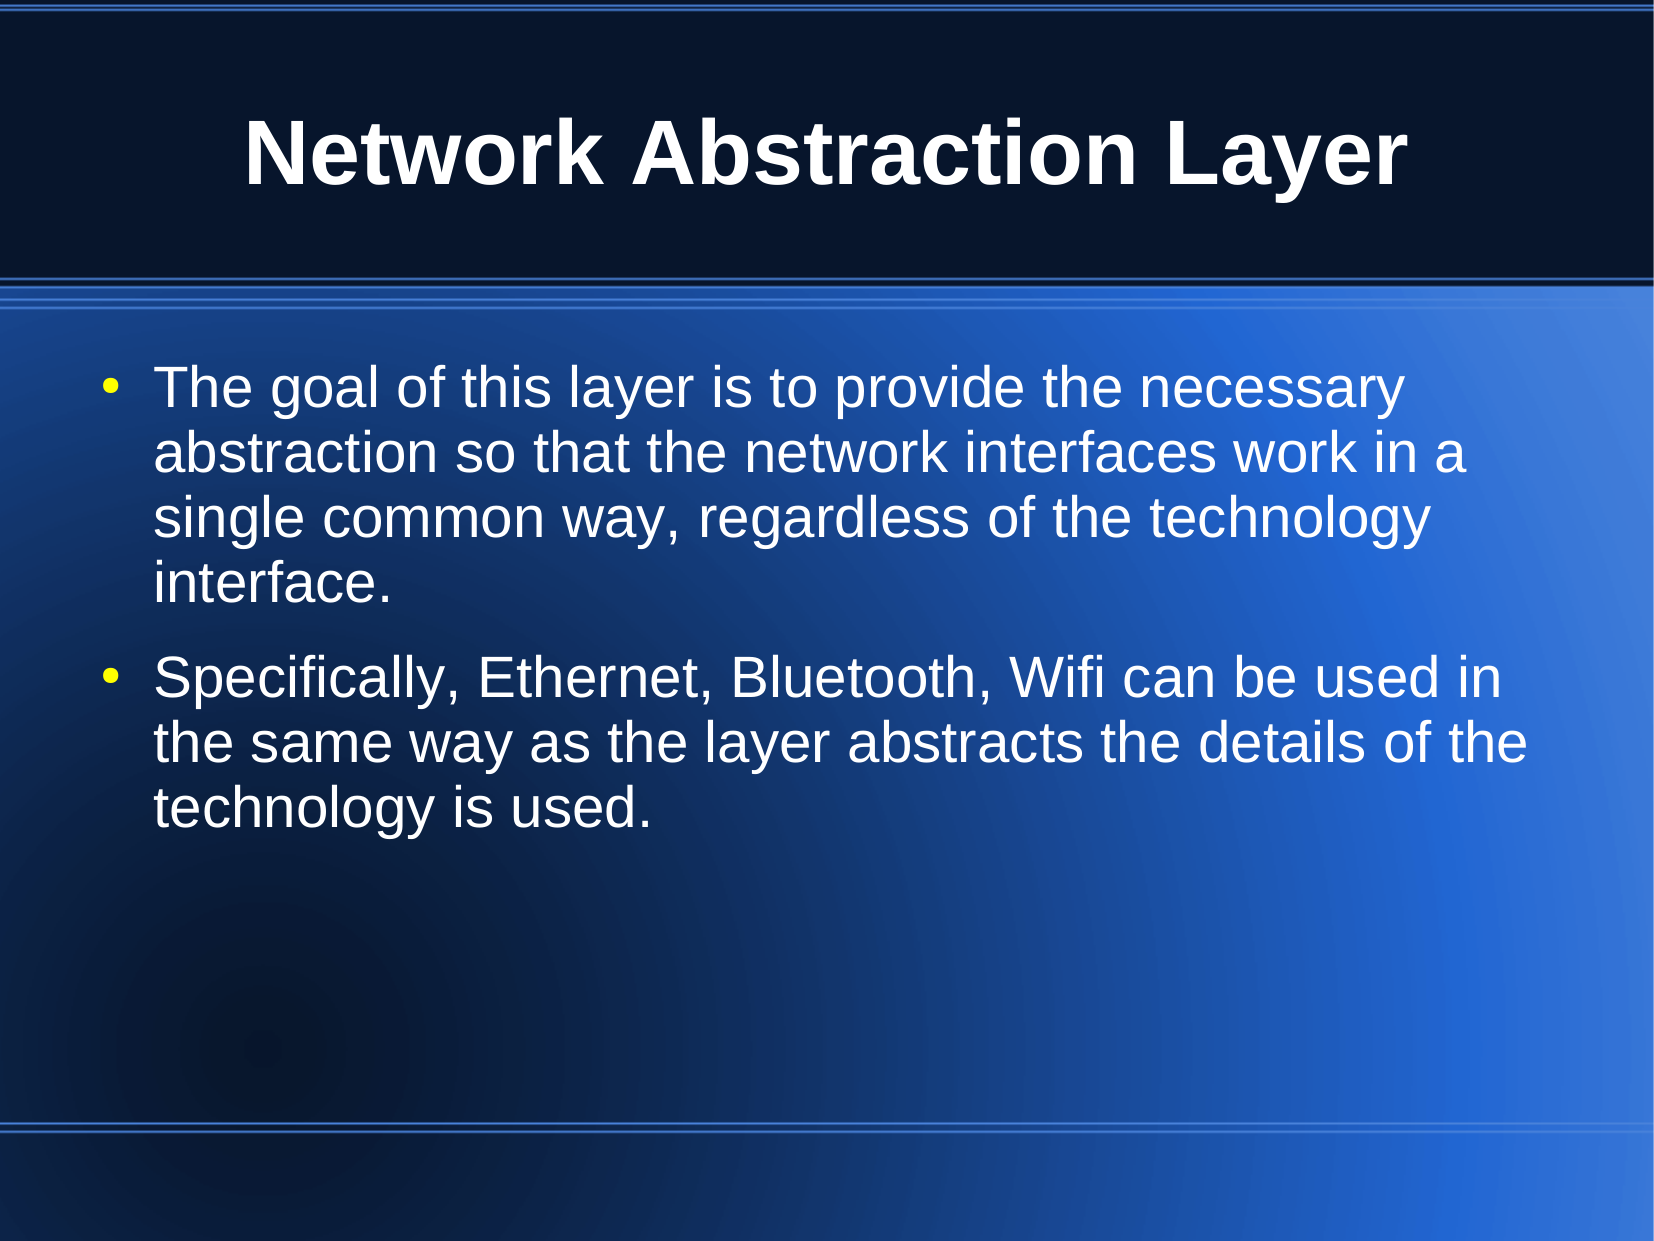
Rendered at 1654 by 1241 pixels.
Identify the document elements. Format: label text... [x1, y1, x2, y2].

list The goal of this layer is to provide the necessary abstraction so that the network interfaces work in a single common way, regardless of the technology interface. Specifically, Ethernet, Bluetooth, Wifi can be used in the same way as the layer abstracts the details of the technology is used. [82, 355, 1571, 1058]
picture [0, 0, 1654, 1241]
title Network Abstraction Layer [82, 49, 1571, 257]
